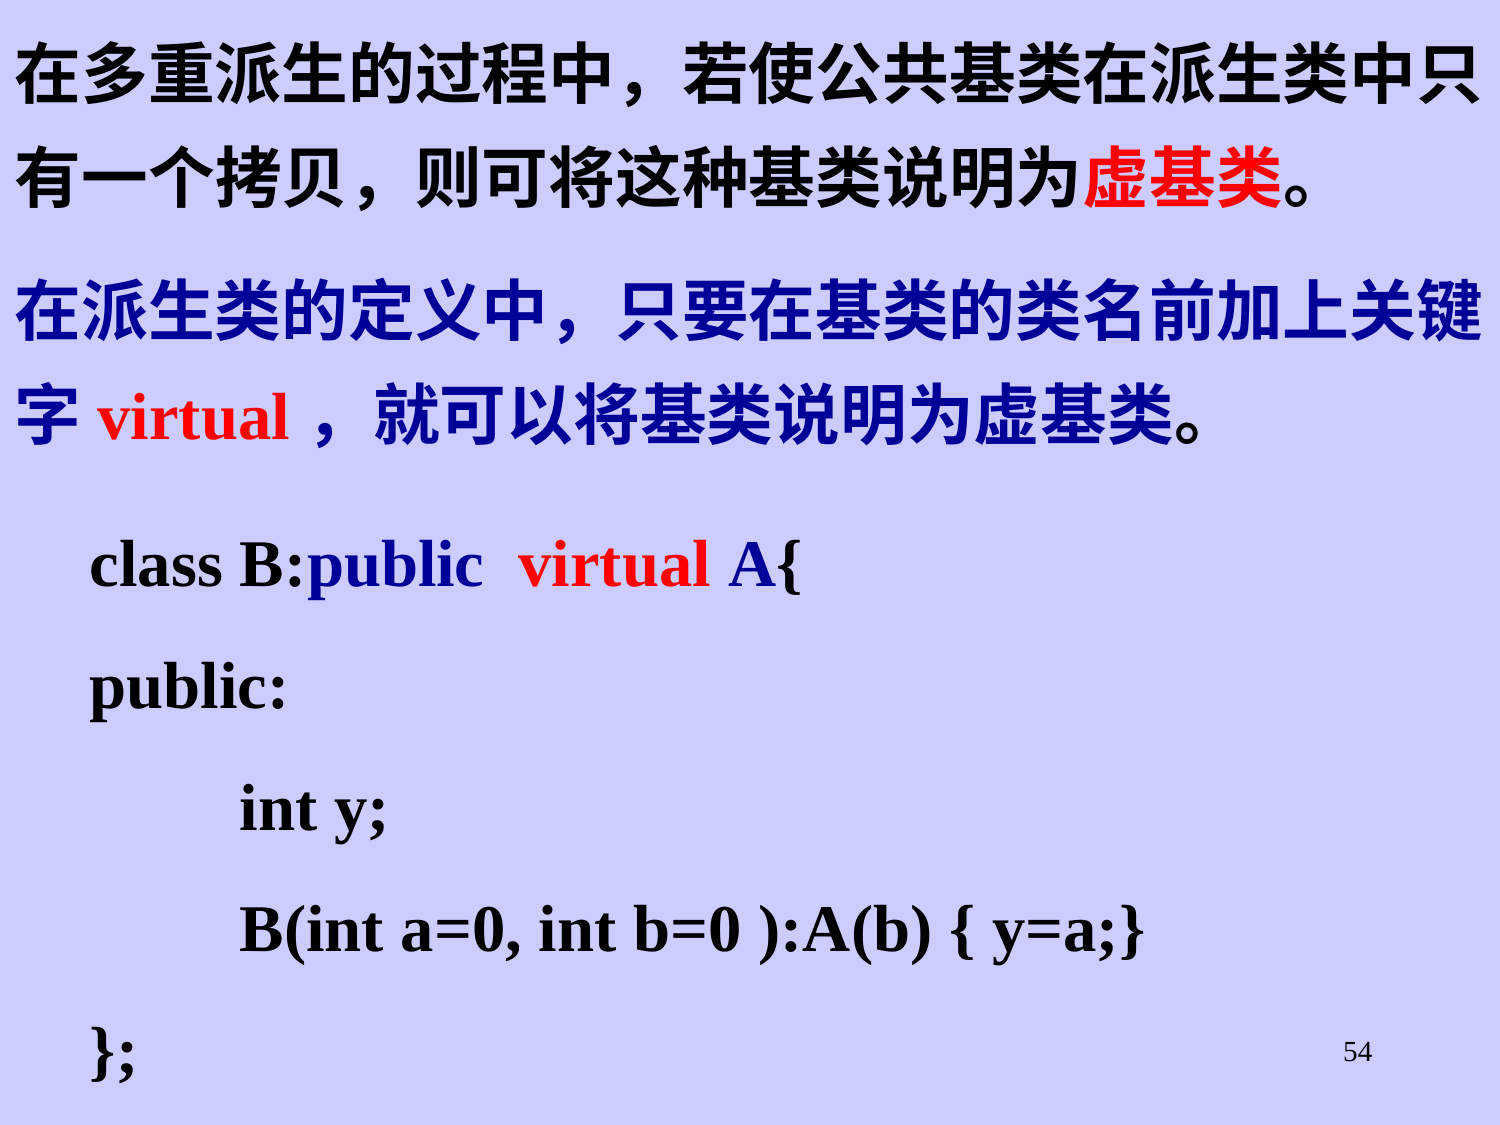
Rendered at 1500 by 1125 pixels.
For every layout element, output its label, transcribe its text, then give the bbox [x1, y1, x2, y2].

text_box class B:public virtual A{ public: int y; B(int a=0, int b=0 ):A(b) { y=a;} }; [75, 512, 1213, 1095]
text_box <编号> [1074, 1025, 1388, 1101]
text_box 在多重派生的过程中，若使公共基类在派生类中只有一个拷贝，则可将这种基类说明为虚基类。 [0, 0, 1500, 224]
text_box 在派生类的定义中，只要在基类的类名前加上关键字virtual，就可以将基类说明为虚基类。 [0, 237, 1500, 461]
